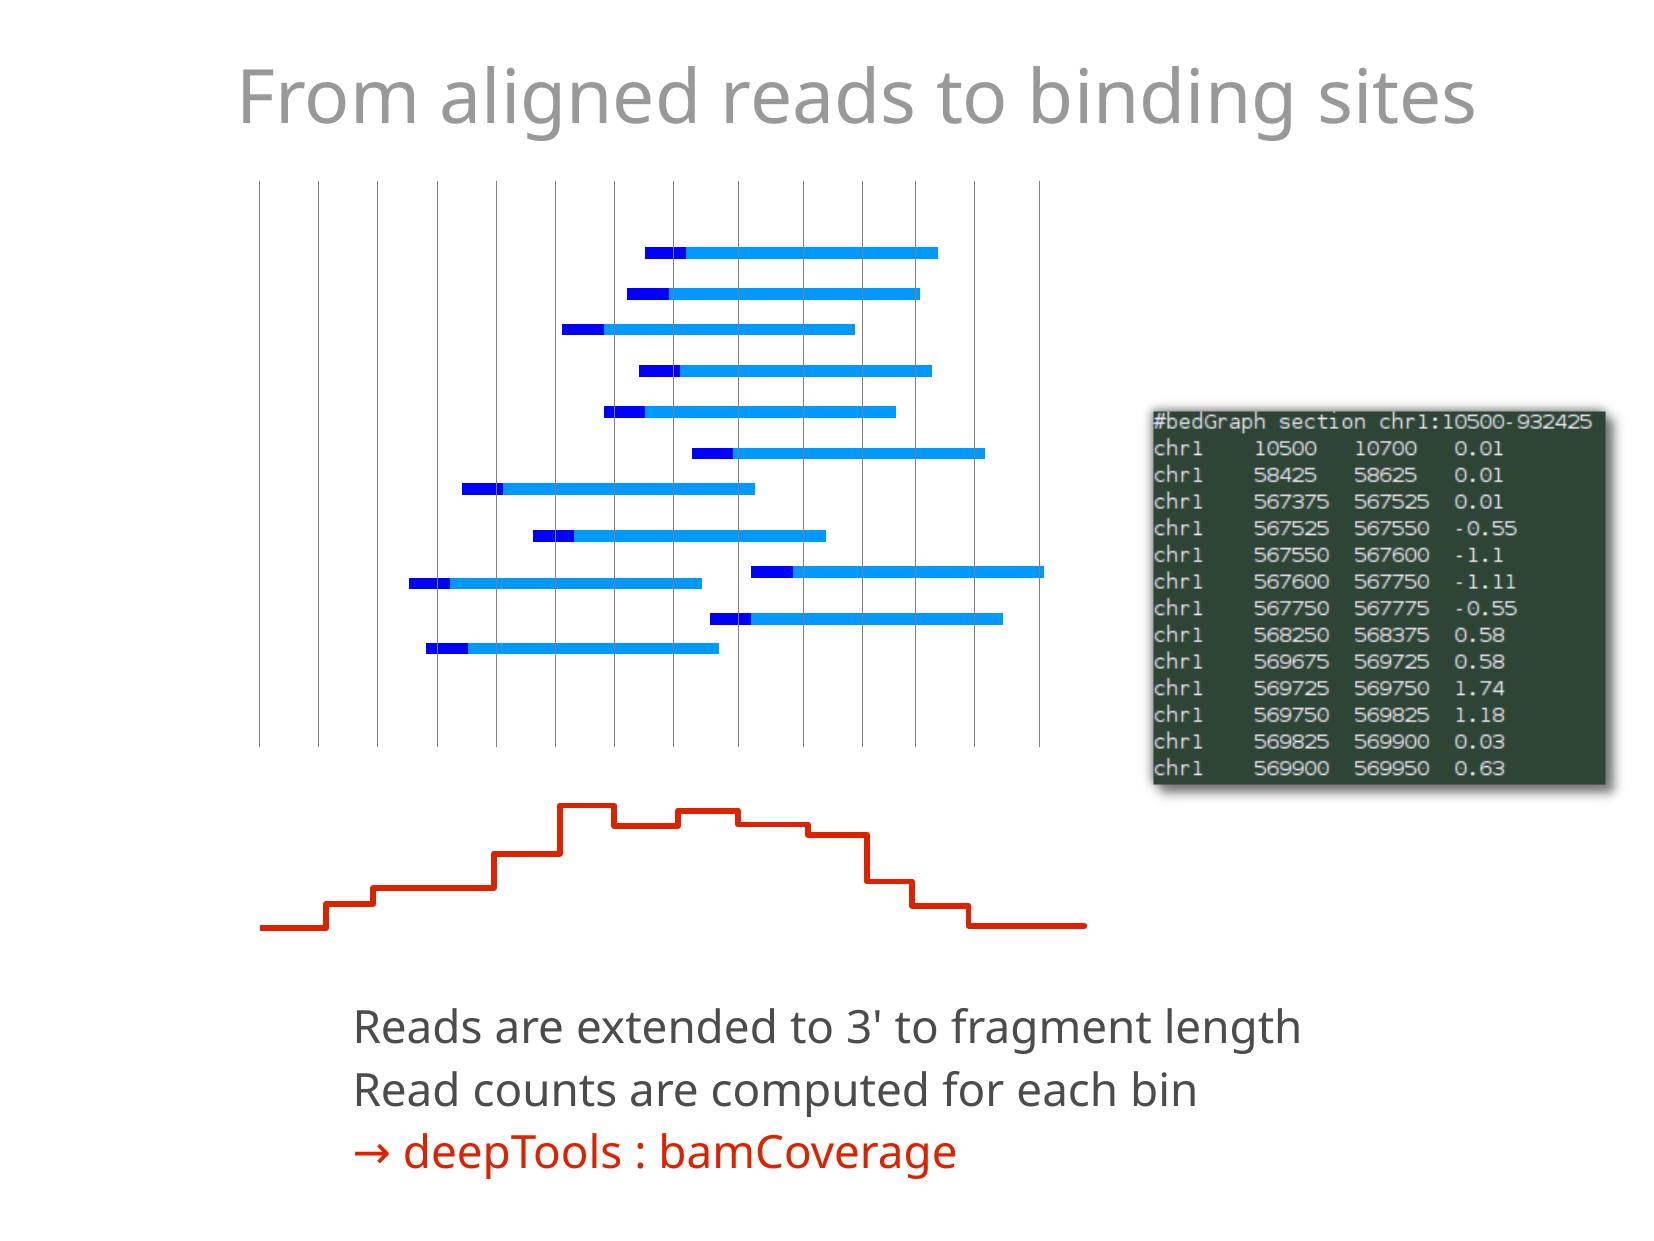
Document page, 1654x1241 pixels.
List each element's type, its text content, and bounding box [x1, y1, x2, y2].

picture [1138, 396, 1631, 810]
text_box Reads are extended to 3' to fragment length Read counts are computed for each bin → deepTools : bamCoverage [337, 987, 1309, 1190]
title From aligned reads to binding sites [113, 18, 1602, 171]
